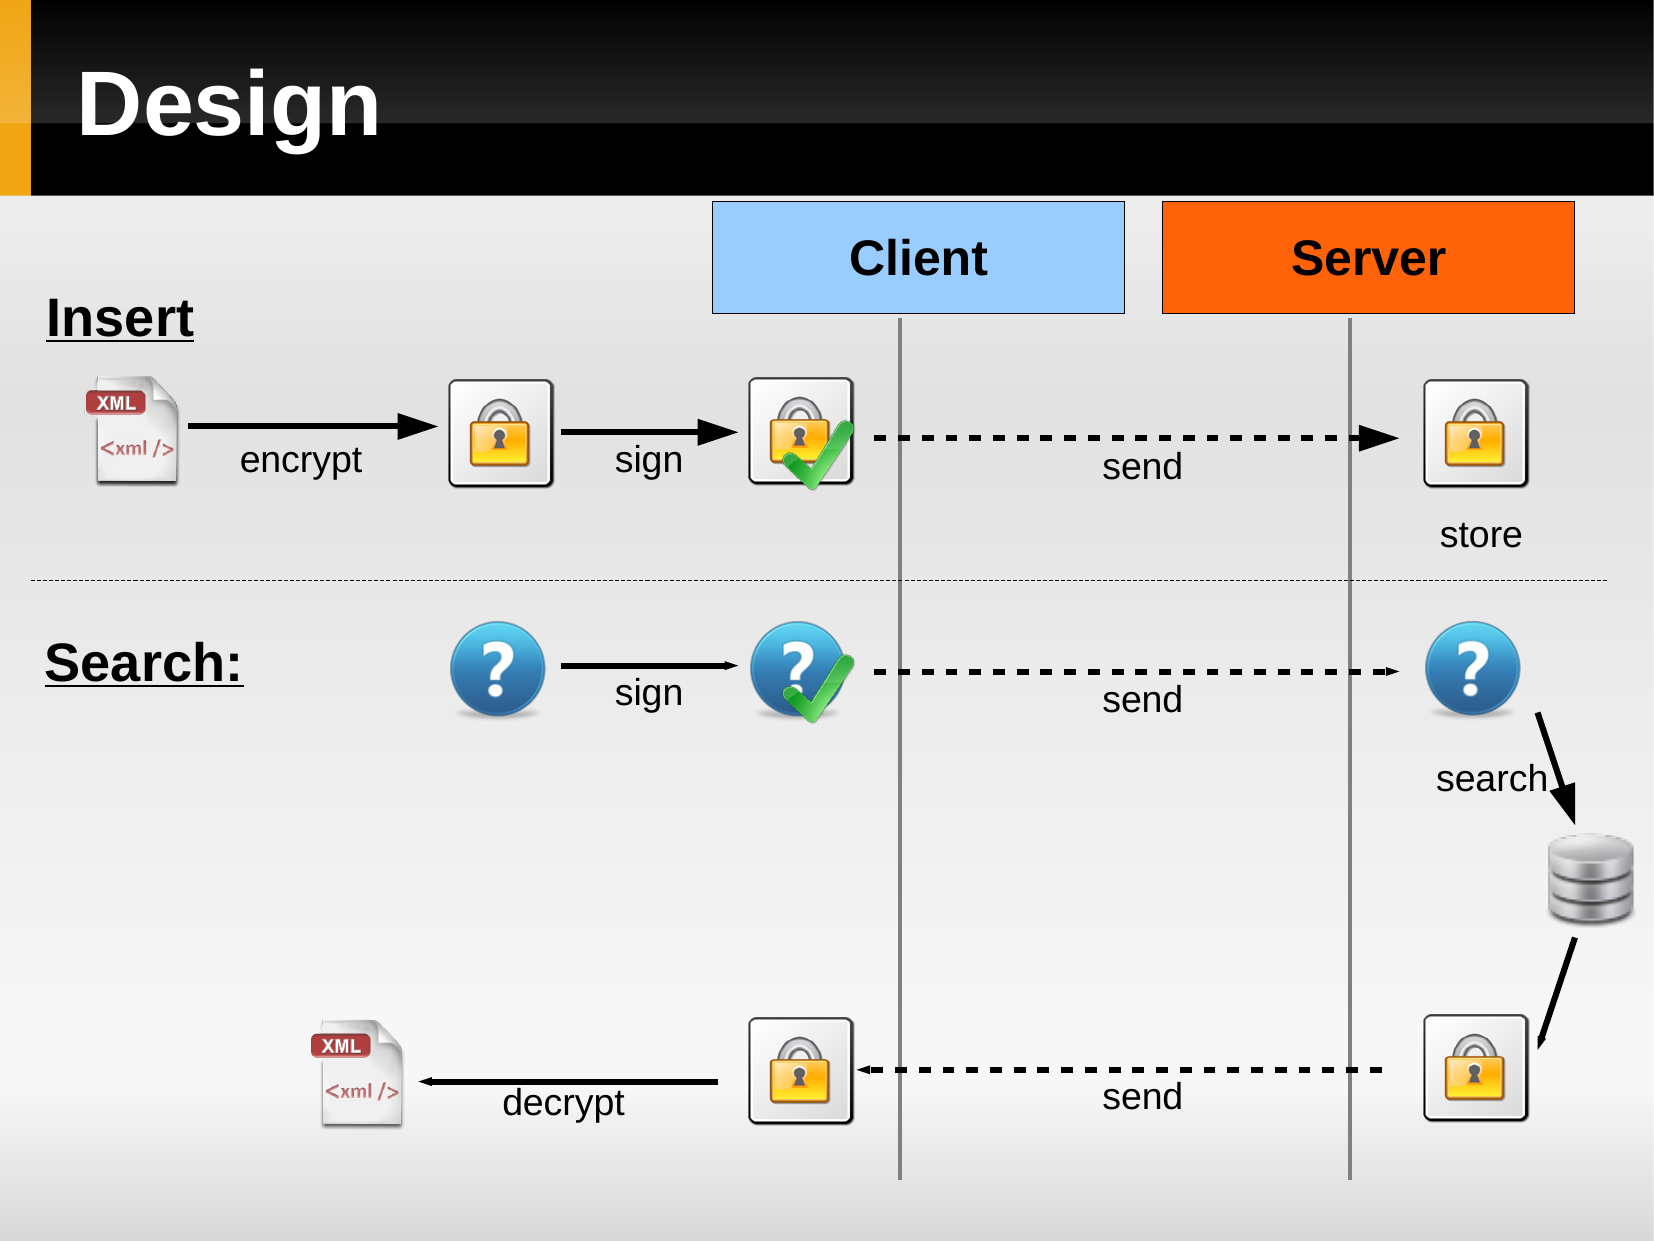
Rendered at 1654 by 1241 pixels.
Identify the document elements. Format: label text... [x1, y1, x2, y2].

text_box encrypt [225, 430, 378, 488]
text_box Search: [29, 625, 259, 701]
text_box sign [600, 430, 699, 488]
text_box send [1087, 671, 1201, 729]
text_box decrypt [487, 1074, 640, 1131]
text_box Server [1162, 201, 1575, 314]
text_box send [1087, 1068, 1201, 1126]
picture [0, 0, 1654, 1241]
title Design [76, 0, 1565, 208]
text_box store [1425, 505, 1576, 563]
text_box sign [600, 664, 699, 721]
text_box send [1087, 438, 1201, 496]
text_box Client [712, 201, 1125, 314]
text_box search [1421, 750, 1564, 807]
text_box Insert [31, 280, 209, 356]
